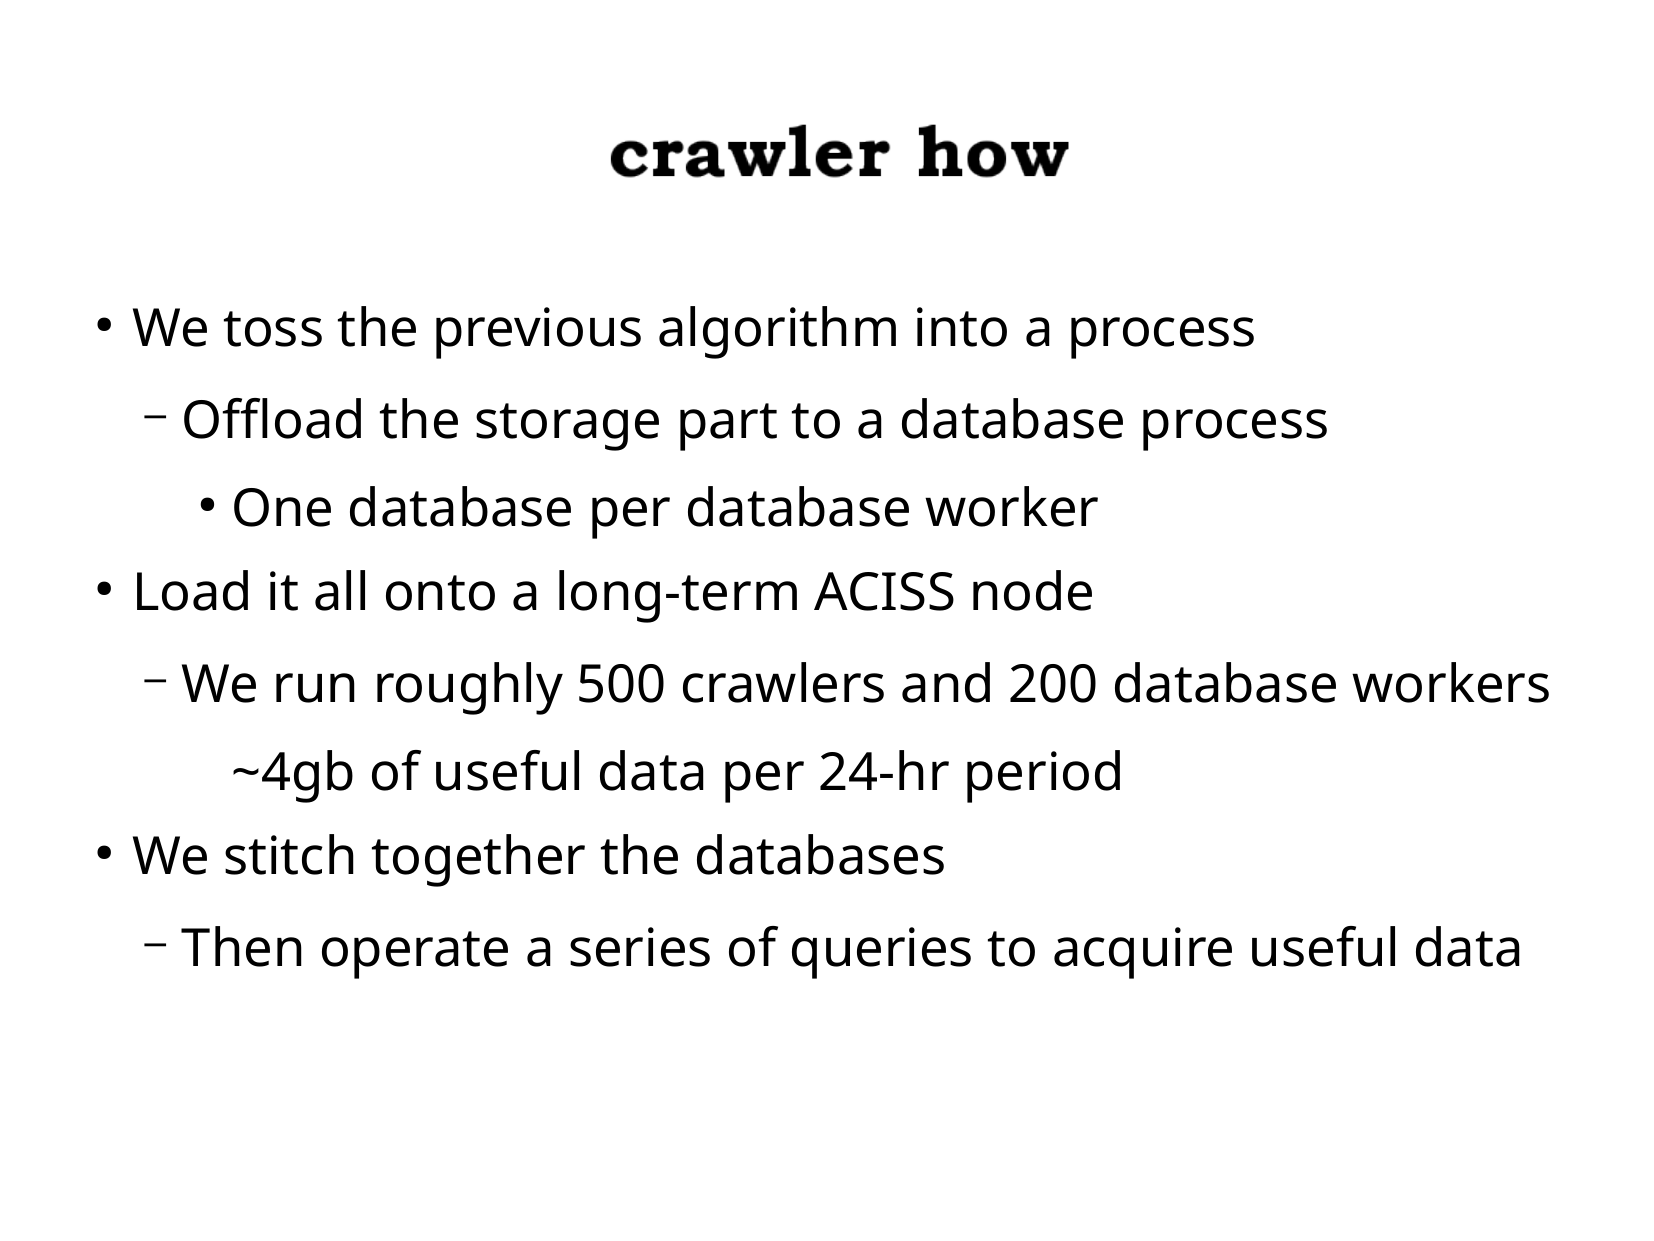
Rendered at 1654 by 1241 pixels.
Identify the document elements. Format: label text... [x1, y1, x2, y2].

list We toss the previous algorithm into a process Offload the storage part to a database process One database per database worker Load it all onto a long-term ACISS node We run roughly 500 crawlers and 200 database workers ~4gb of useful data per 24-hr period We stitch together the databases Then operate a series of queries to acquire useful data [82, 290, 1571, 1010]
picture [600, 98, 1460, 208]
